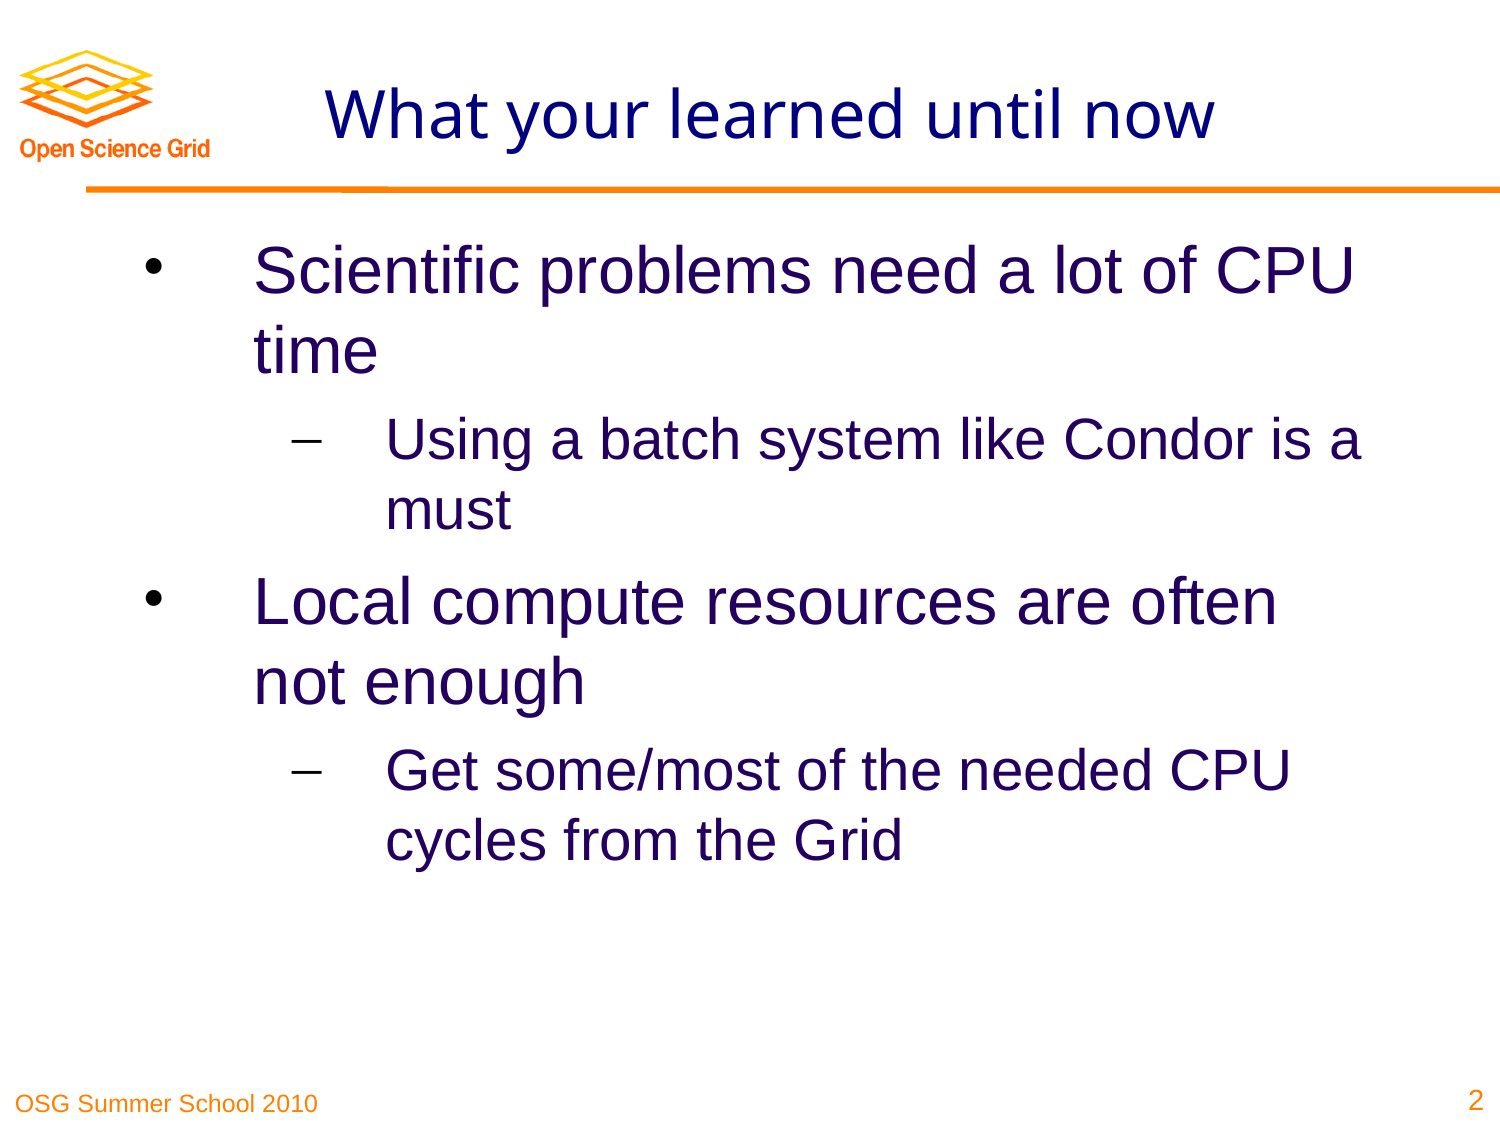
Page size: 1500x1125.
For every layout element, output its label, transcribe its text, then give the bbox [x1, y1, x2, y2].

picture [0, 27, 201, 179]
title What your learned until now [201, 18, 1341, 206]
list Scientific problems need a lot of CPU time Using a batch system like Condor is a must Local compute resources are often not enough Get some/most of the needed CPU cycles from the Grid [127, 218, 1402, 987]
